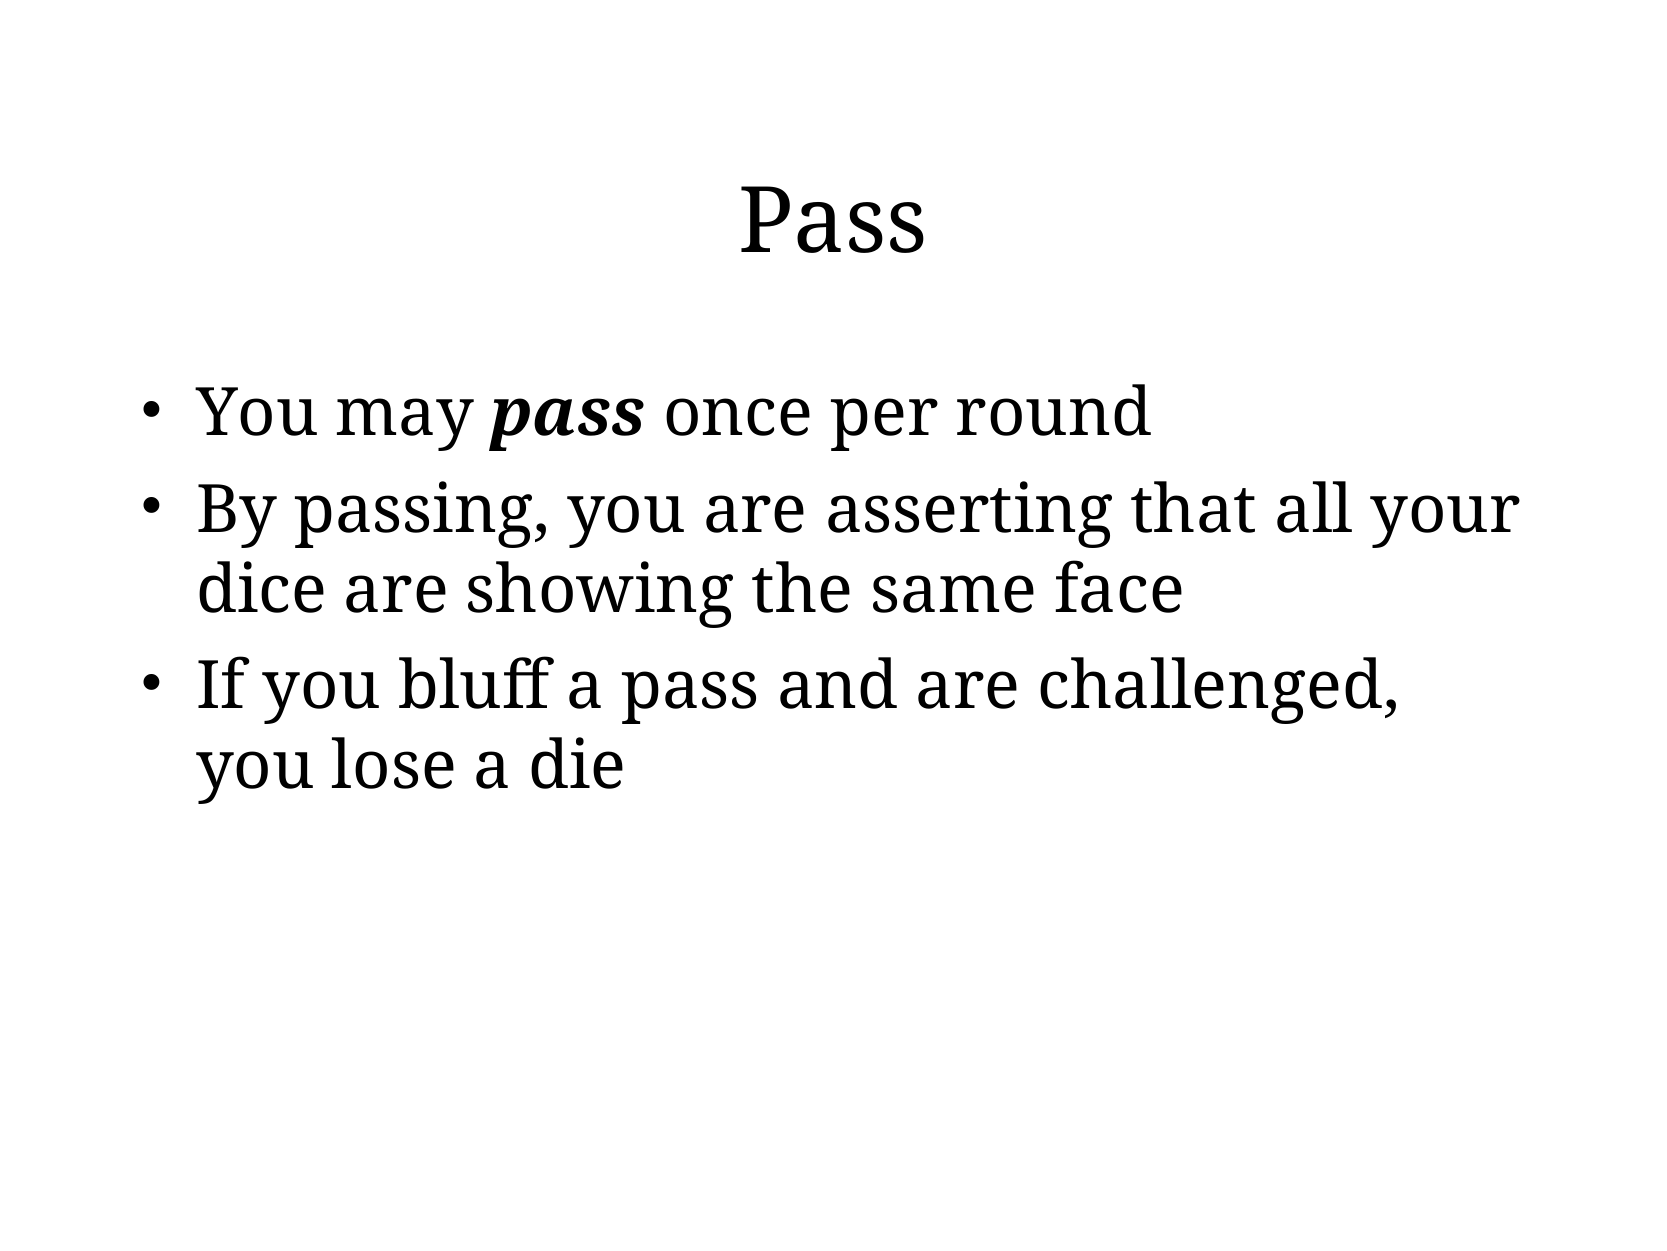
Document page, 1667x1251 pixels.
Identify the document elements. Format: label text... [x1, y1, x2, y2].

list You may pass once per round By passing, you are asserting that all your dice are showing the same face If you bluff a pass and are challenged, you lose a die [124, 360, 1542, 1187]
title Pass [124, 110, 1542, 320]
